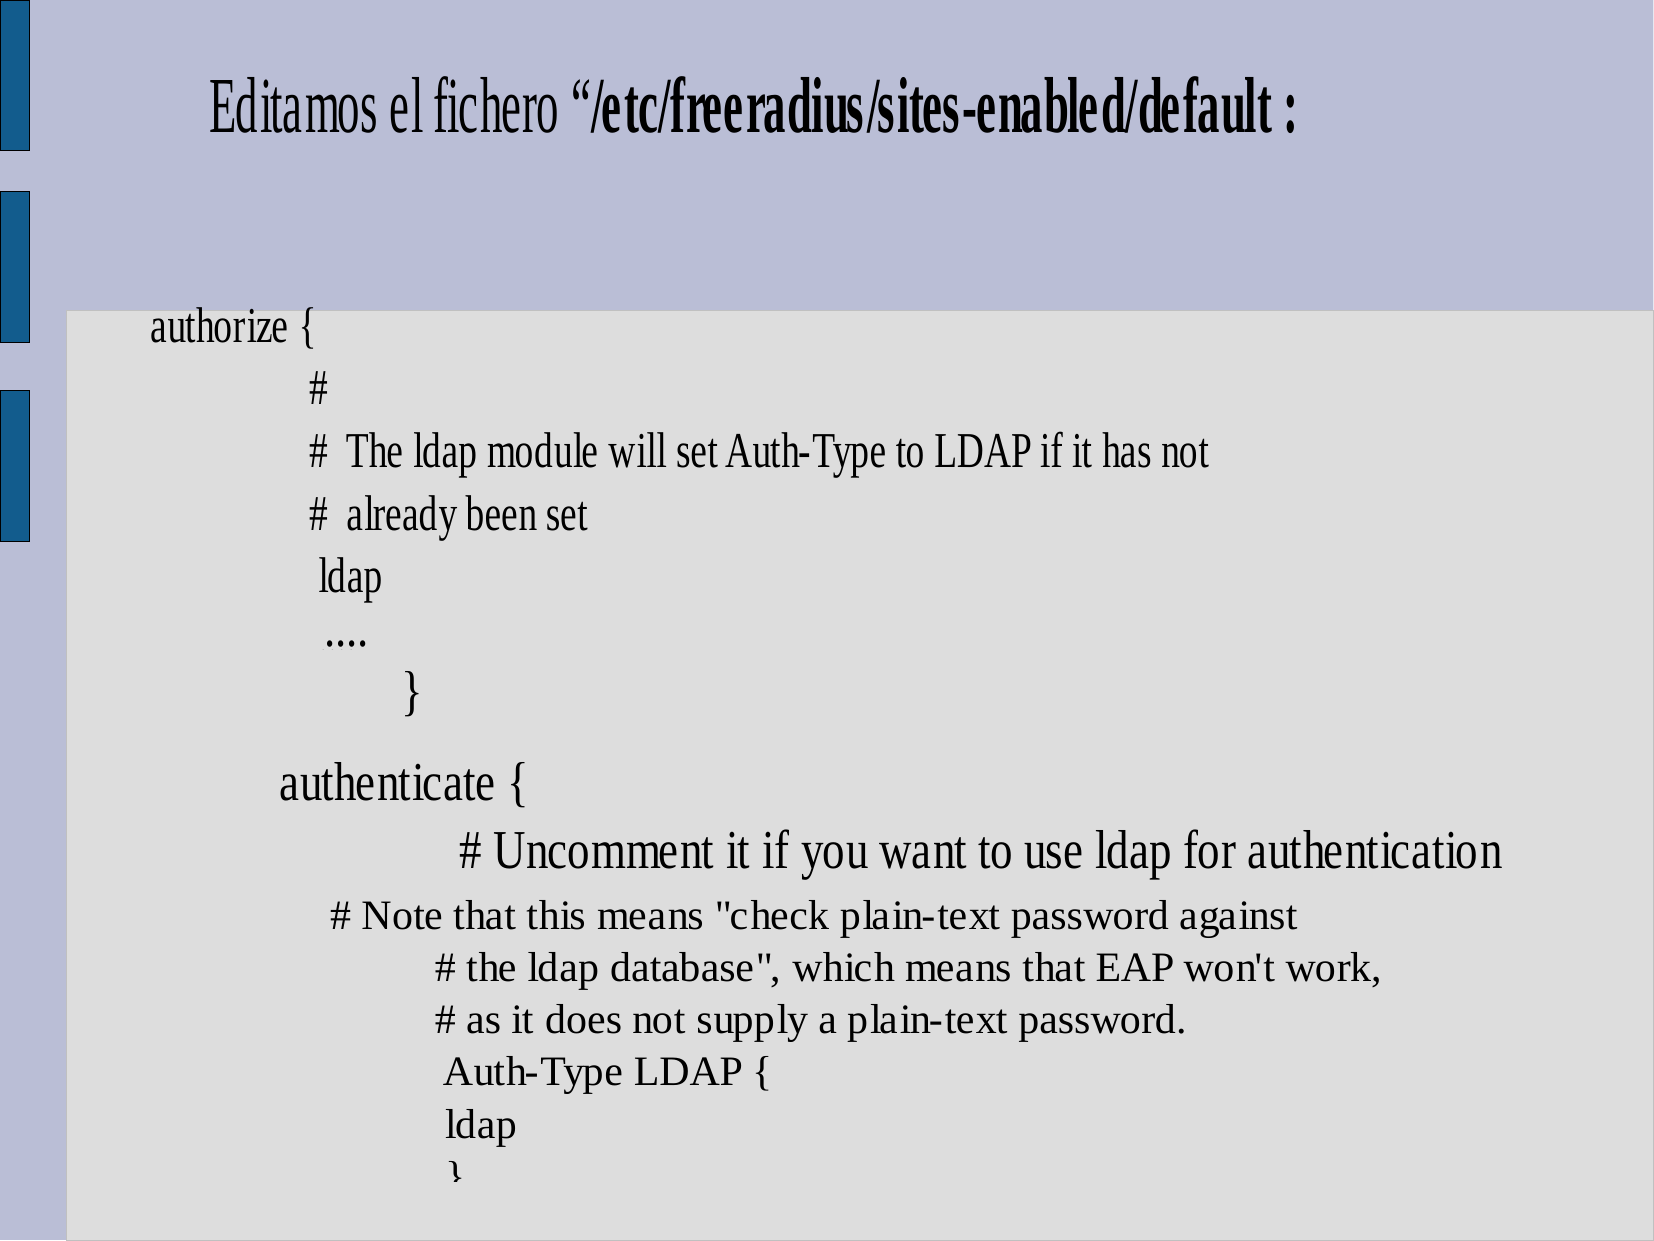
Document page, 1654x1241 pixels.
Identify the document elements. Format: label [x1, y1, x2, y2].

chart [147, 59, 1654, 1182]
